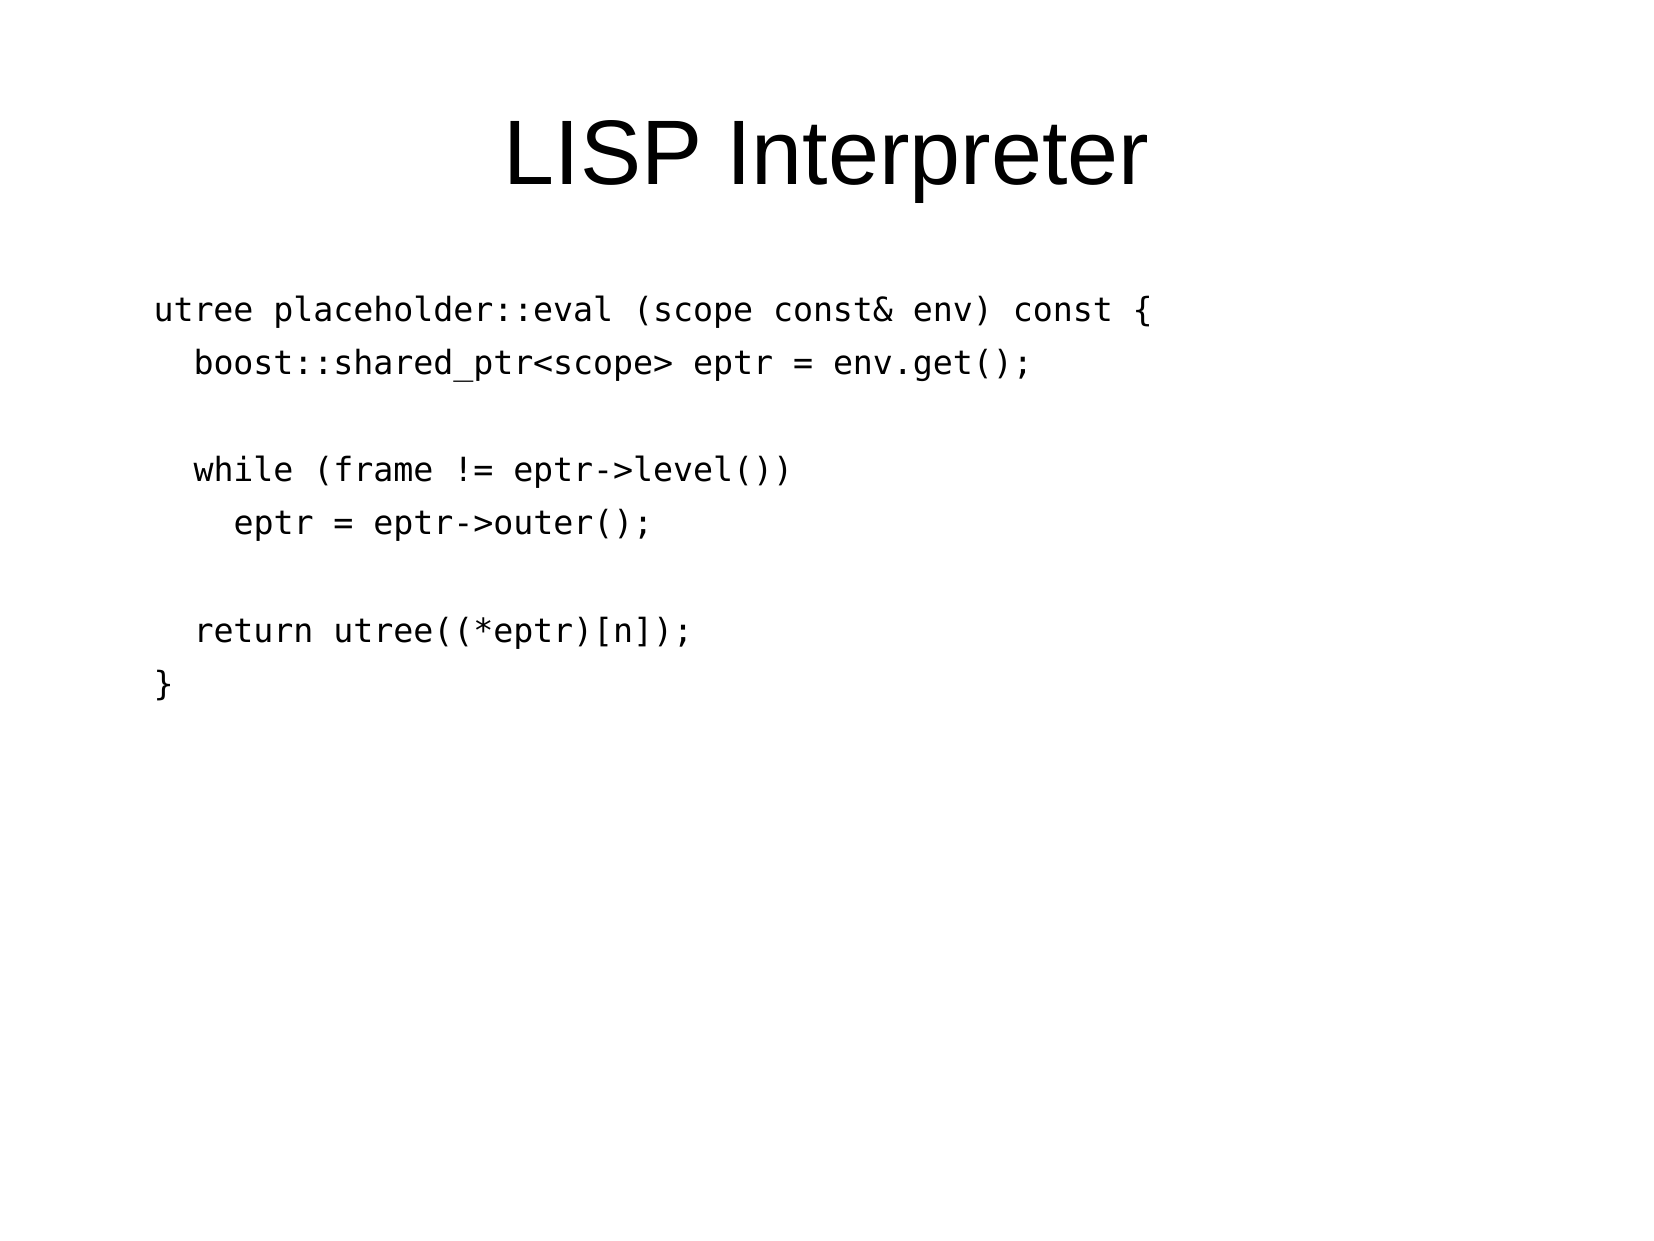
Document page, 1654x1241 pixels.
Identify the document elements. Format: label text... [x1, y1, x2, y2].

list utree placeholder::eval (scope const& env) const { boost::shared_ptr<scope> eptr = env.get(); while (frame != eptr->level()) eptr = eptr->outer(); return utree((*eptr)[n]); } [82, 290, 1571, 1109]
title LISP Interpreter [82, 49, 1571, 257]
